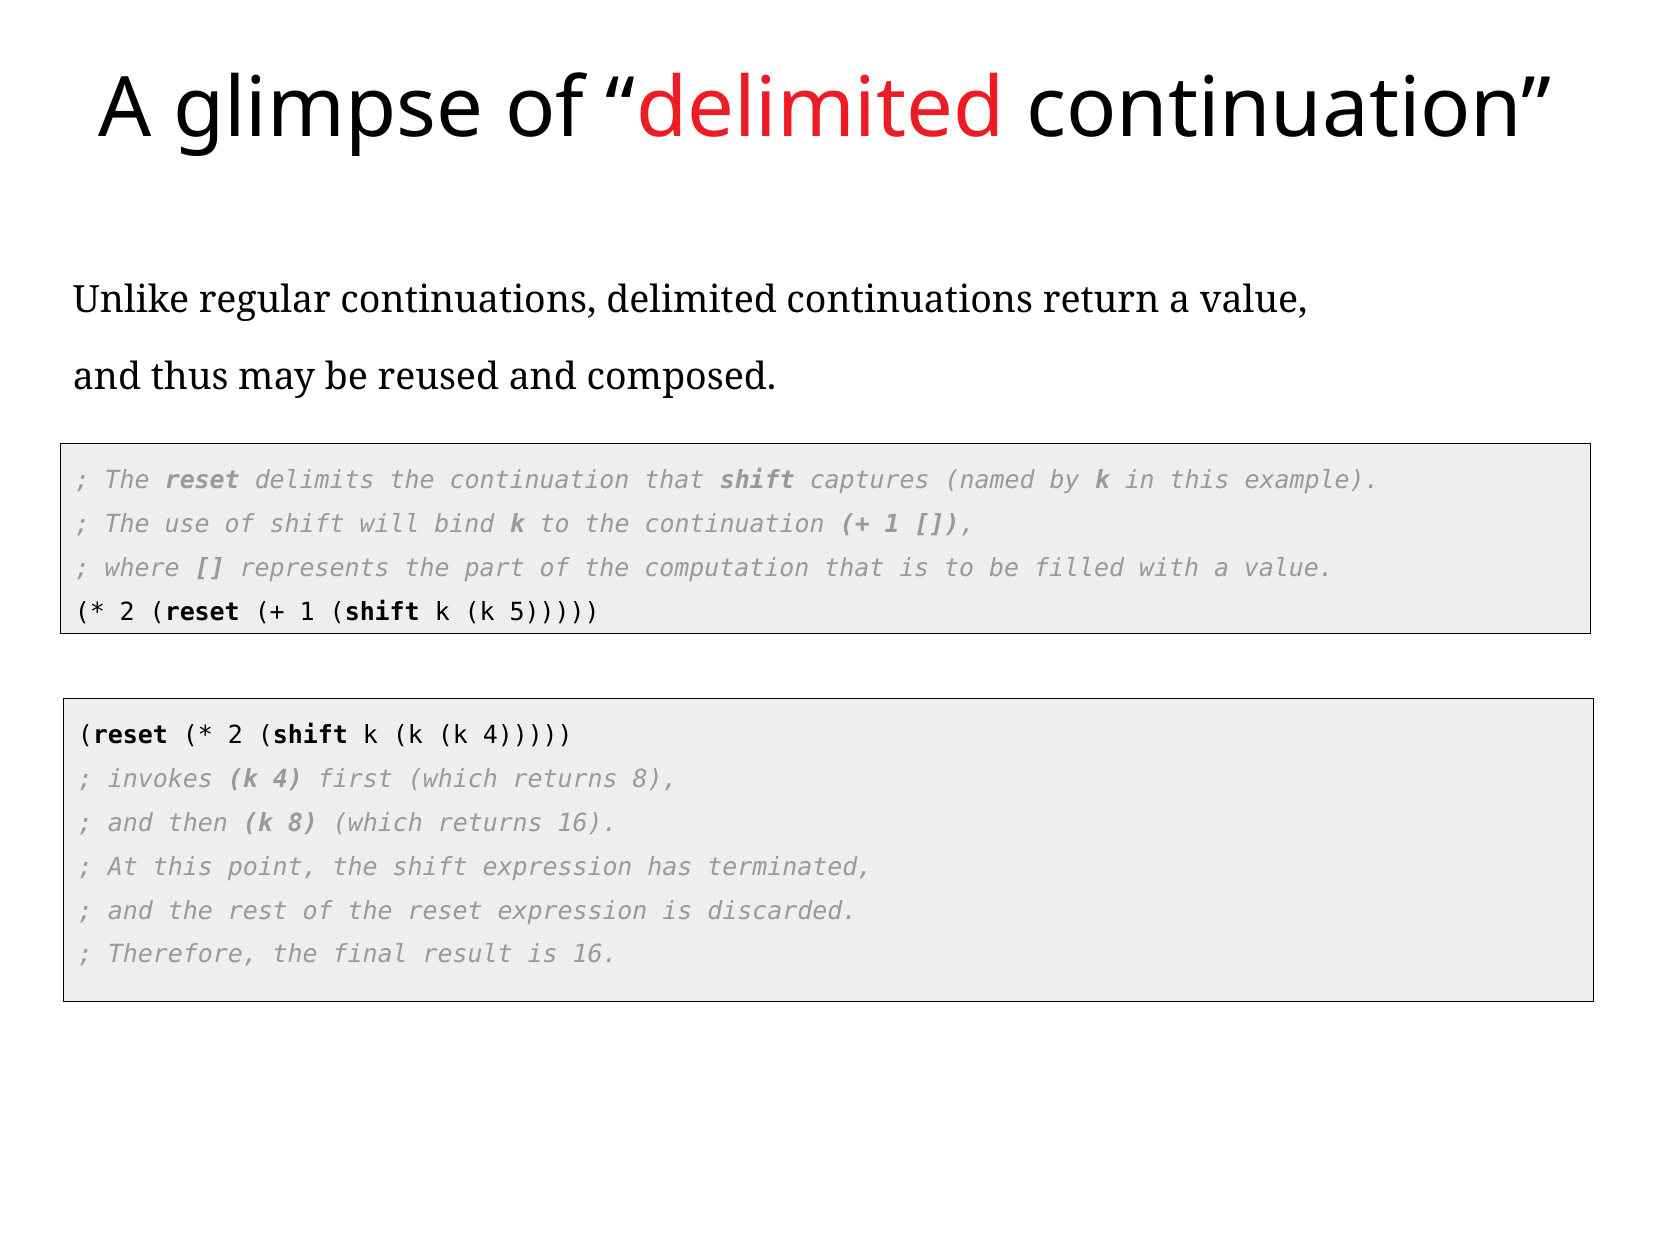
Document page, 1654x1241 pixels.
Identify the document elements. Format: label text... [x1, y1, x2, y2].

text_box A glimpse of “delimited continuation” [30, 39, 1621, 211]
text_box ; The reset delimits the continuation that shift captures (named by k in this example). ; The use of shift will bind k to the continuation (+ 1 []), ; where [] represents the part of the computation that is to be filled with a value. (* 2 (reset (+ 1 (shift k (k 5))))) [60, 443, 1591, 634]
text_box Unlike regular continuations, delimited continuations return a value, and thus may be reused and composed. [58, 240, 1349, 443]
text_box (reset (* 2 (shift k (k (k 4))))) ; invokes (k 4) first (which returns 8), ; and then (k 8) (which returns 16). ; At this point, the shift expression has terminated, ; and the rest of the reset expression is discarded. ; Therefore, the final result is 16. [63, 698, 1594, 1002]
